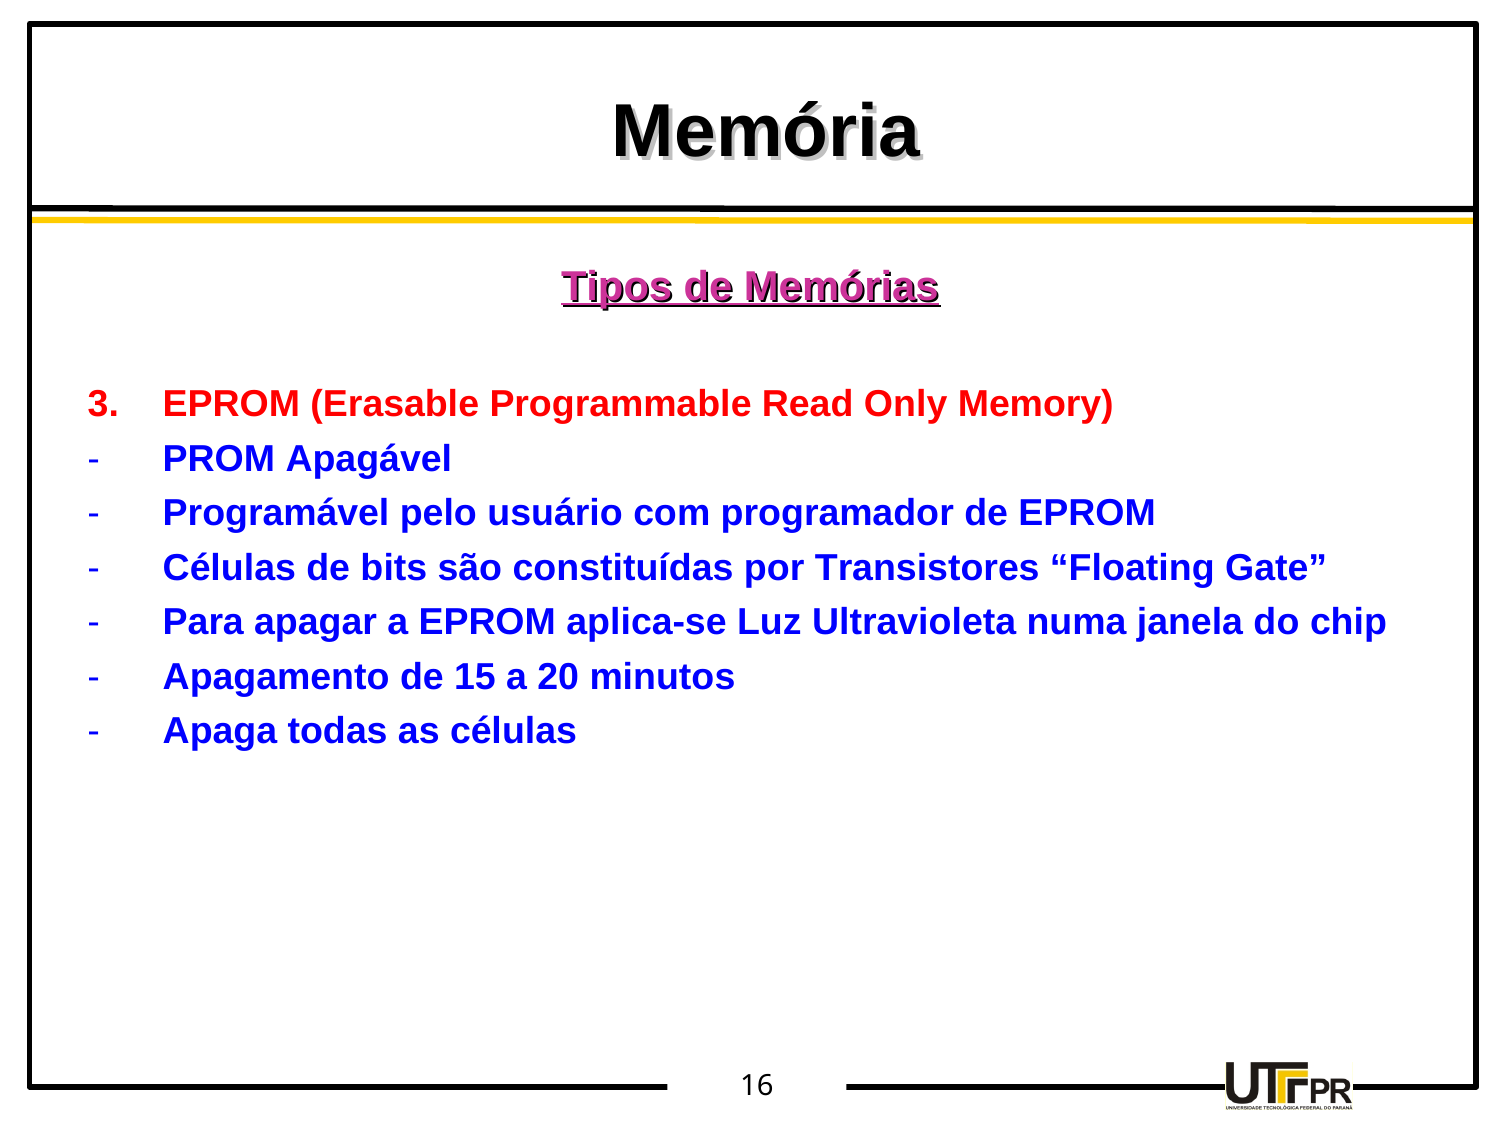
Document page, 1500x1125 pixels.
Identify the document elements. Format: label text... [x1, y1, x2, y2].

picture [1225, 1062, 1353, 1110]
list Tipos de Memórias EPROM (Erasable Programmable Read Only Memory) PROM Apagável Programável pelo usuário com programador de EPROM Células de bits são constituídas por Transistores “Floating Gate” Para apagar a EPROM aplica-se Luz Ultravioleta numa janela do chip Apagamento de 15 a 20 minutos Apaga todas as células [72, 257, 1428, 1027]
text_box Memória [29, 29, 1477, 207]
